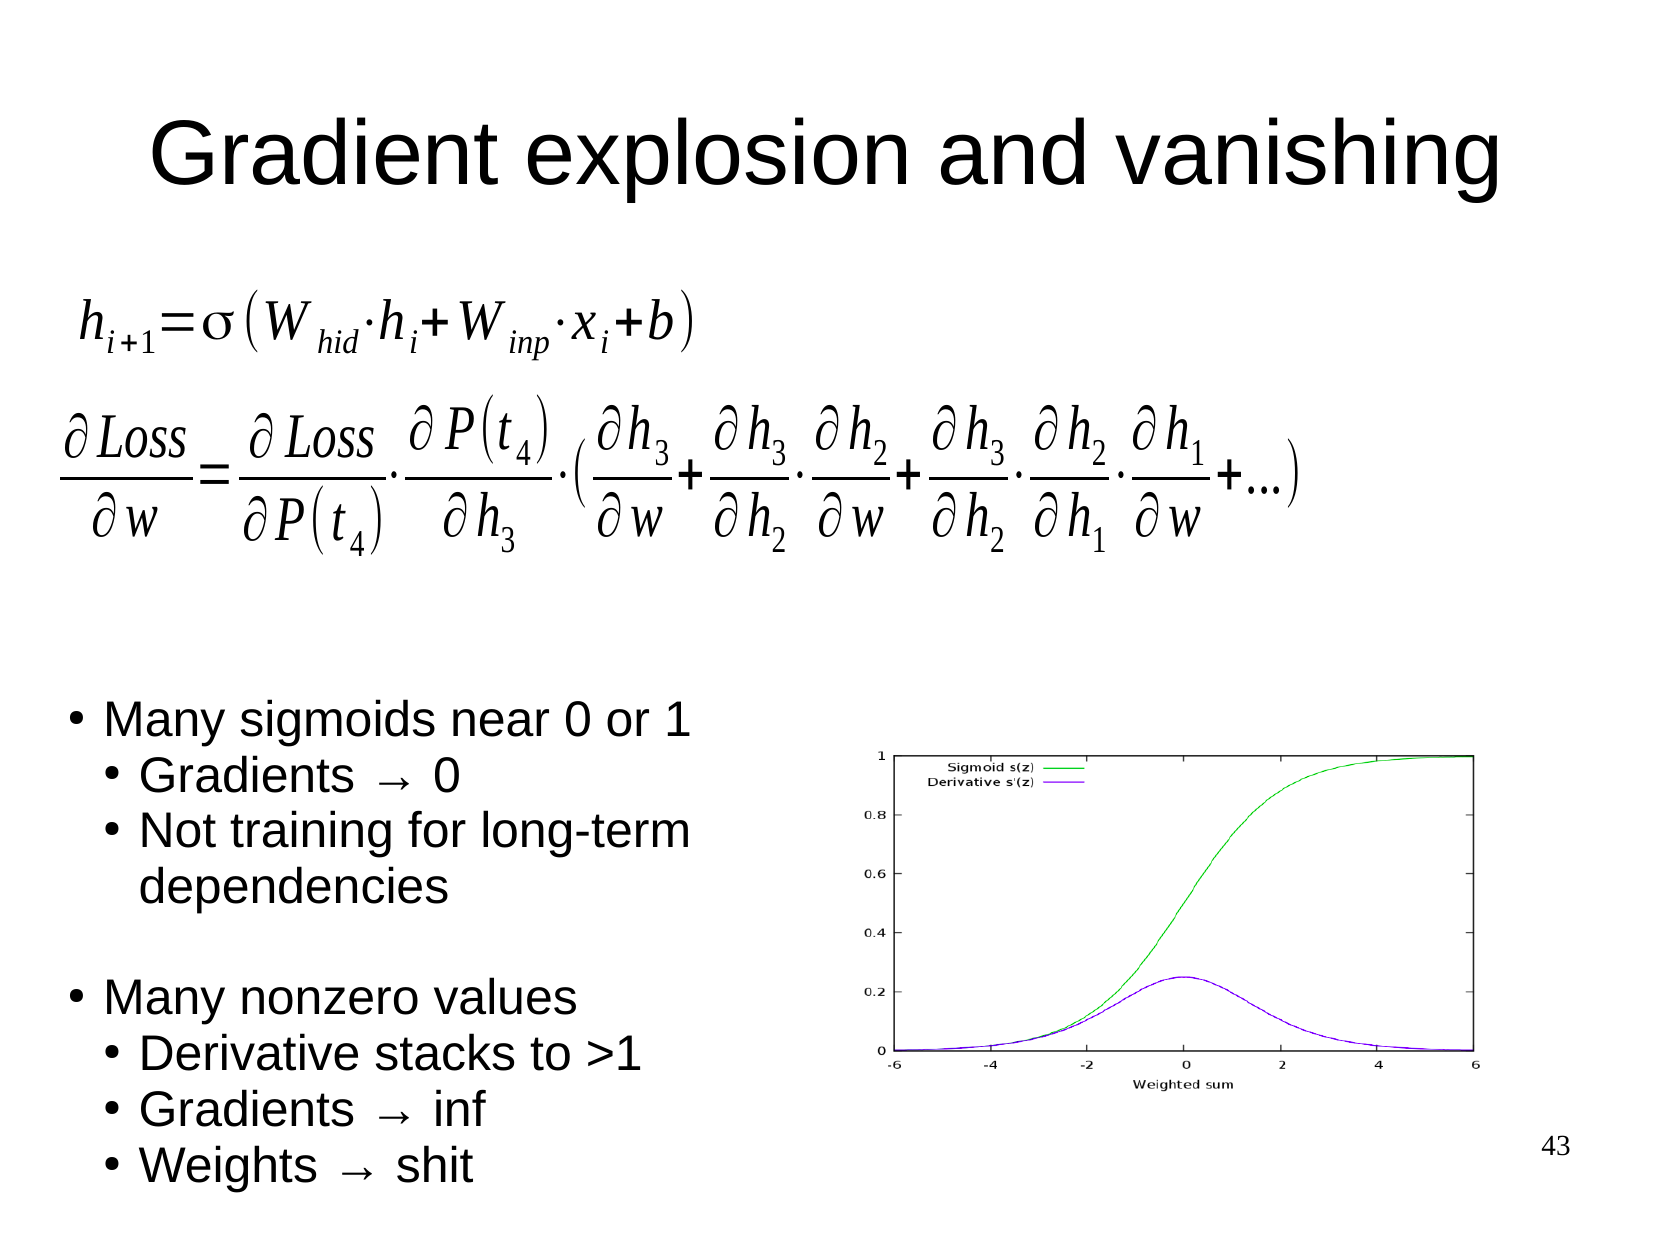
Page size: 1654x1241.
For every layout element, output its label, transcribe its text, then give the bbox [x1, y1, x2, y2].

chart [65, 285, 711, 361]
chart [45, 389, 1313, 564]
title Gradient explosion and vanishing [82, 49, 1571, 257]
picture [835, 742, 1498, 1092]
text_box Many sigmoids near 0 or 1 Gradients → 0 Not training for long-term dependencies Many nonzero values Derivative stacks to >1 Gradients → inf Weights → shit [52, 683, 760, 1241]
